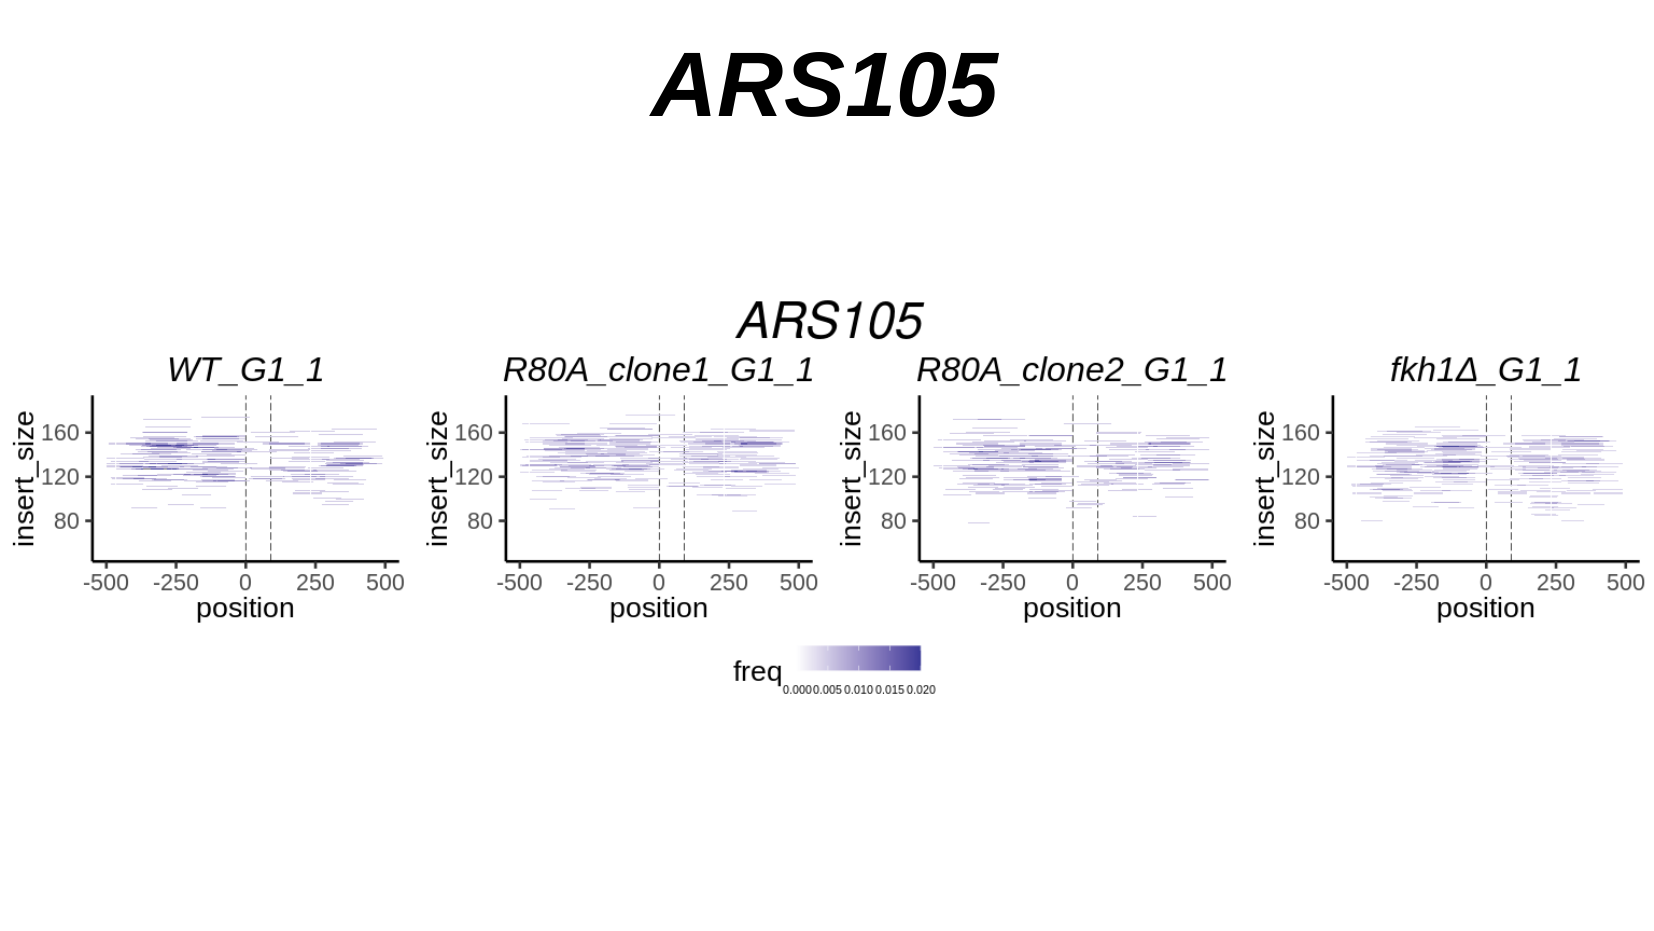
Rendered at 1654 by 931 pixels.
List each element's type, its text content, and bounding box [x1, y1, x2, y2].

title ARS105 [0, 0, 1651, 188]
picture [0, 296, 1654, 710]
